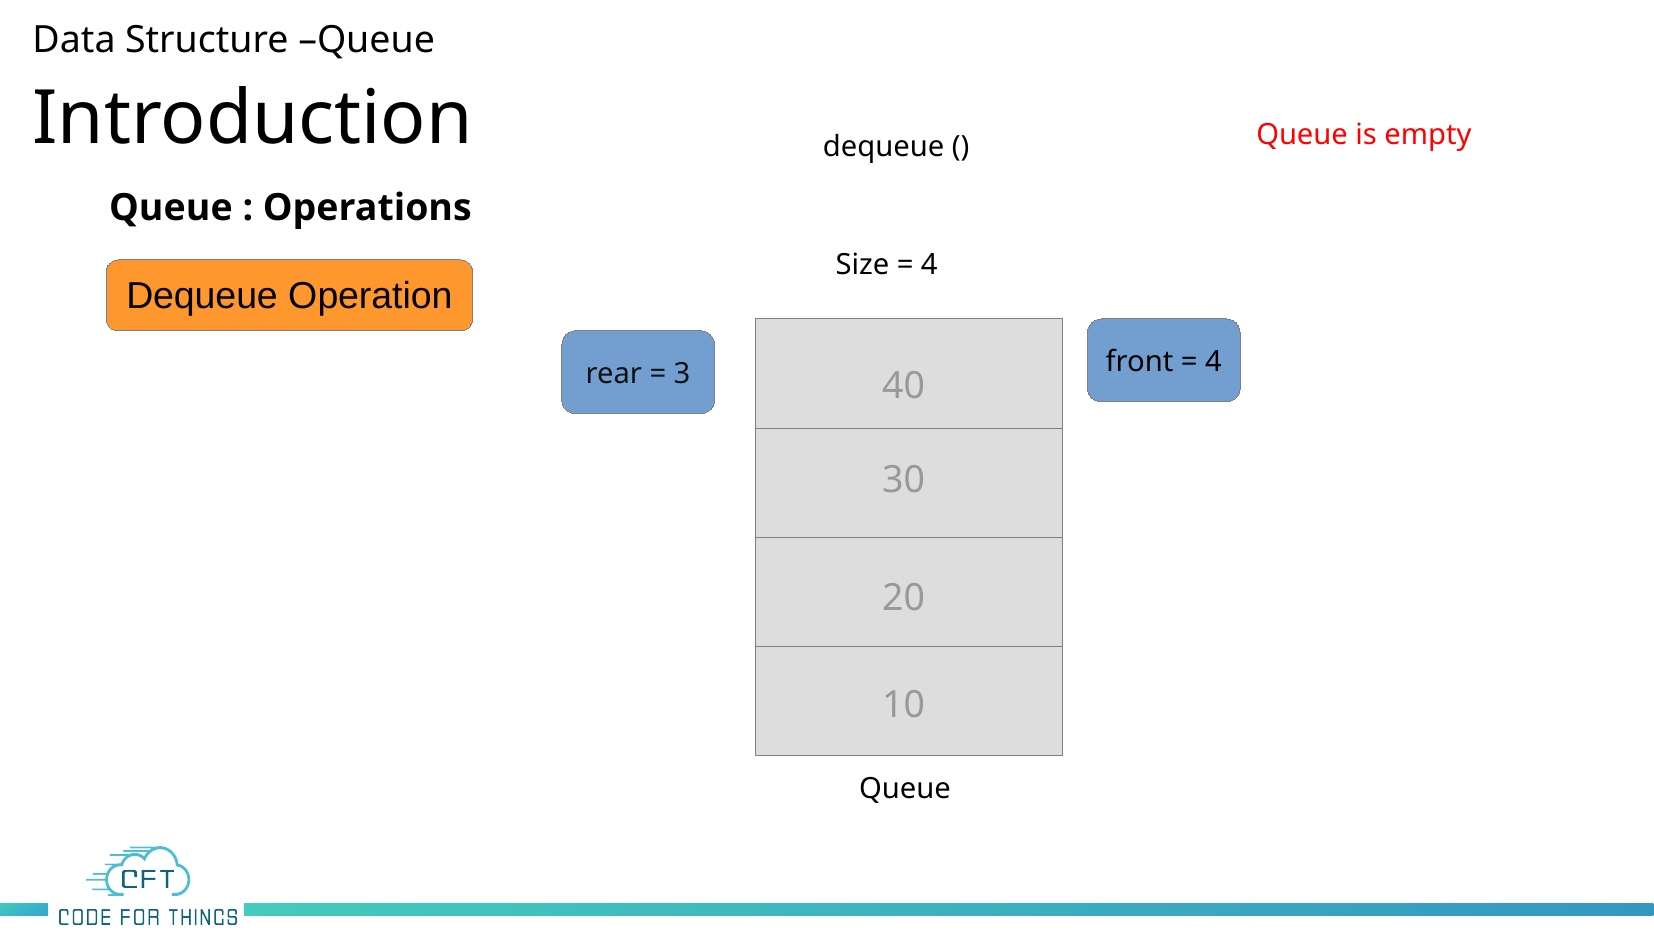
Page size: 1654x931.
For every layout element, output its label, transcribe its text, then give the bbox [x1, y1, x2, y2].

title Data Structure –Queue Introduction [32, 12, 1184, 166]
text_box Dequeue Operation [106, 259, 473, 331]
text_box front = 4 [1087, 318, 1241, 402]
picture [59, 846, 237, 925]
text_box 10 [826, 661, 981, 745]
text_box 40 [826, 342, 981, 426]
text_box [755, 318, 1063, 756]
text_box Queue [844, 759, 971, 810]
text_box Queue is empty [1241, 106, 1548, 166]
text_box Size = 4 [820, 236, 1009, 286]
text_box Queue : Operations [23, 173, 615, 243]
text_box dequeue () [785, 118, 1041, 168]
text_box 30 [826, 437, 981, 520]
text_box 20 [826, 555, 981, 638]
text_box rear = 3 [561, 330, 715, 414]
